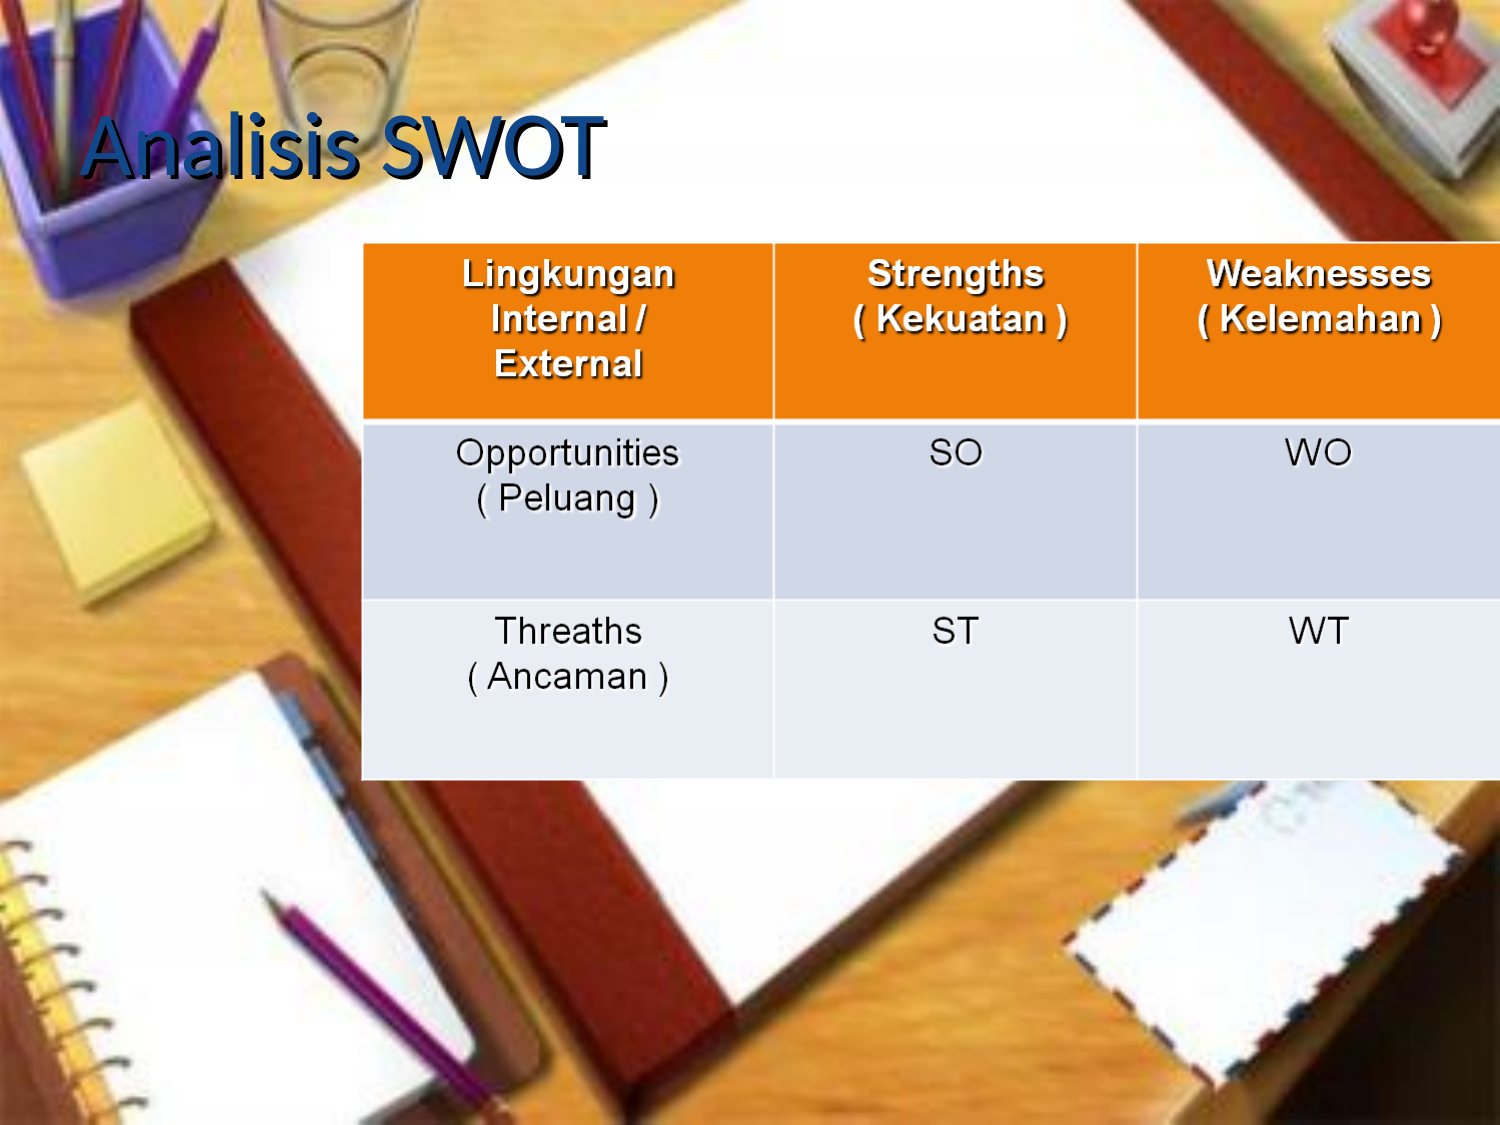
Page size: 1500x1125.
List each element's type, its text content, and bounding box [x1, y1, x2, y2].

title Analisis SWOT [0, 45, 686, 233]
picture [351, 231, 1500, 792]
